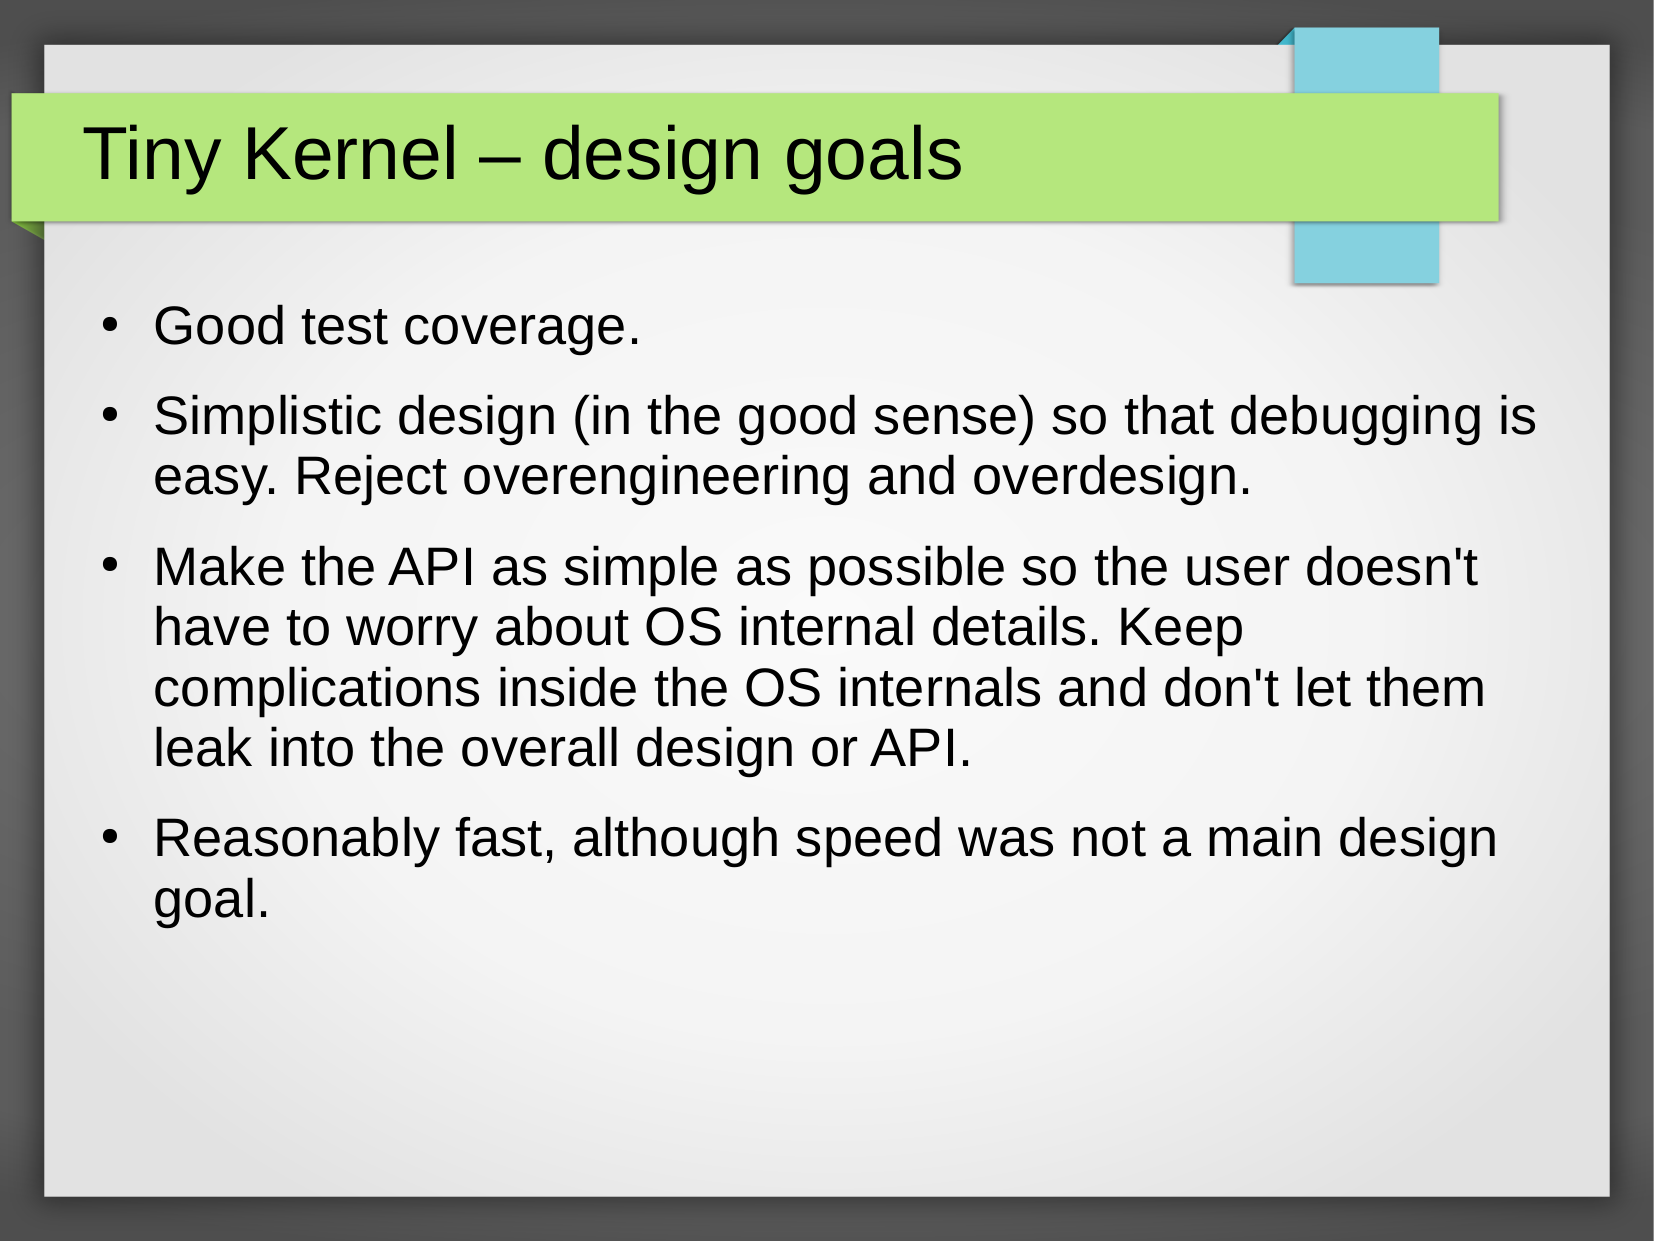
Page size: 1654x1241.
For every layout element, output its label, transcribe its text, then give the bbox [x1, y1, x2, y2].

list Good test coverage. Simplistic design (in the good sense) so that debugging is easy. Reject overengineering and overdesign. Make the API as simple as possible so the user doesn't have to worry about OS internal details. Keep complications inside the OS internals and don't let them leak into the overall design or API. Reasonably fast, although speed was not a main design goal. [82, 295, 1571, 1015]
picture [0, 0, 1654, 1241]
title Tiny Kernel – design goals [82, 94, 1264, 213]
